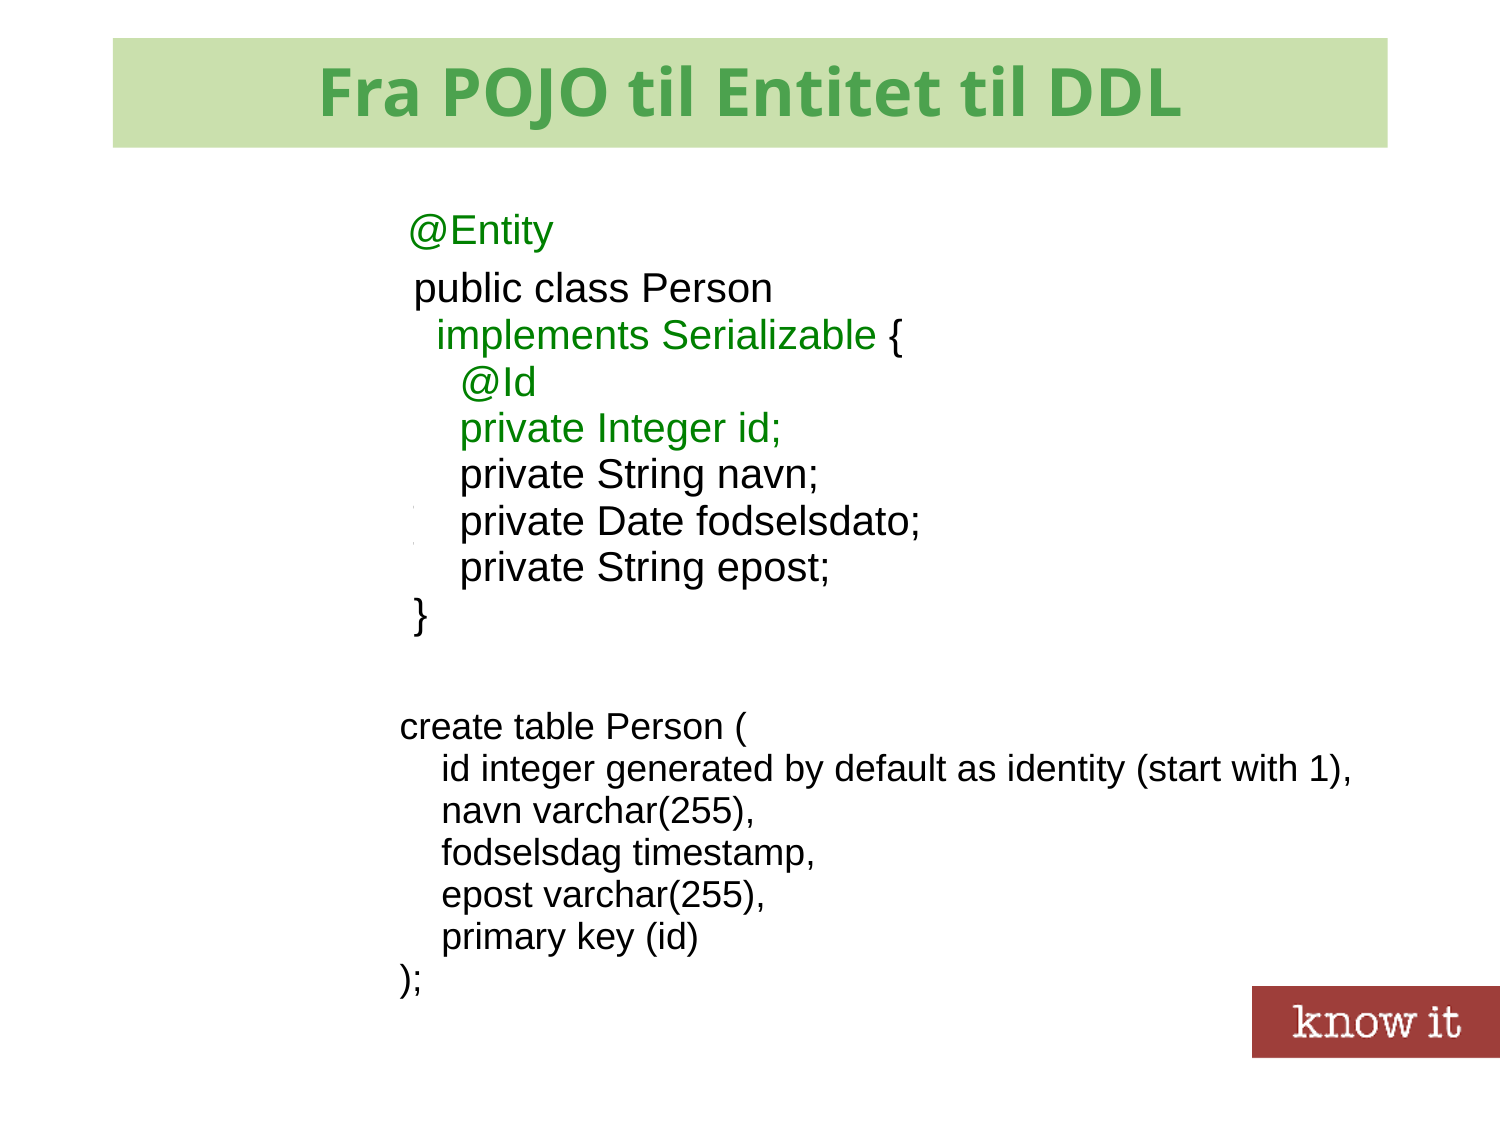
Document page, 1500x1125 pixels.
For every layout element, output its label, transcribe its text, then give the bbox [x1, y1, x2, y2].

text_box create table Person ( id integer generated by default as identity (start with 1), navn varchar(255), fodselsdag timestamp, epost varchar(255), primary key (id) ); [342, 697, 1401, 1008]
text_box Fra POJO til Entitet til DDL [112, 38, 1388, 148]
text_box @Entity [407, 206, 1040, 254]
text_box public class Person implements Serializable { @Id private Integer id; private String navn; private Date fodselsdato; private String epost; } [413, 264, 1046, 639]
picture [1252, 986, 1500, 1058]
